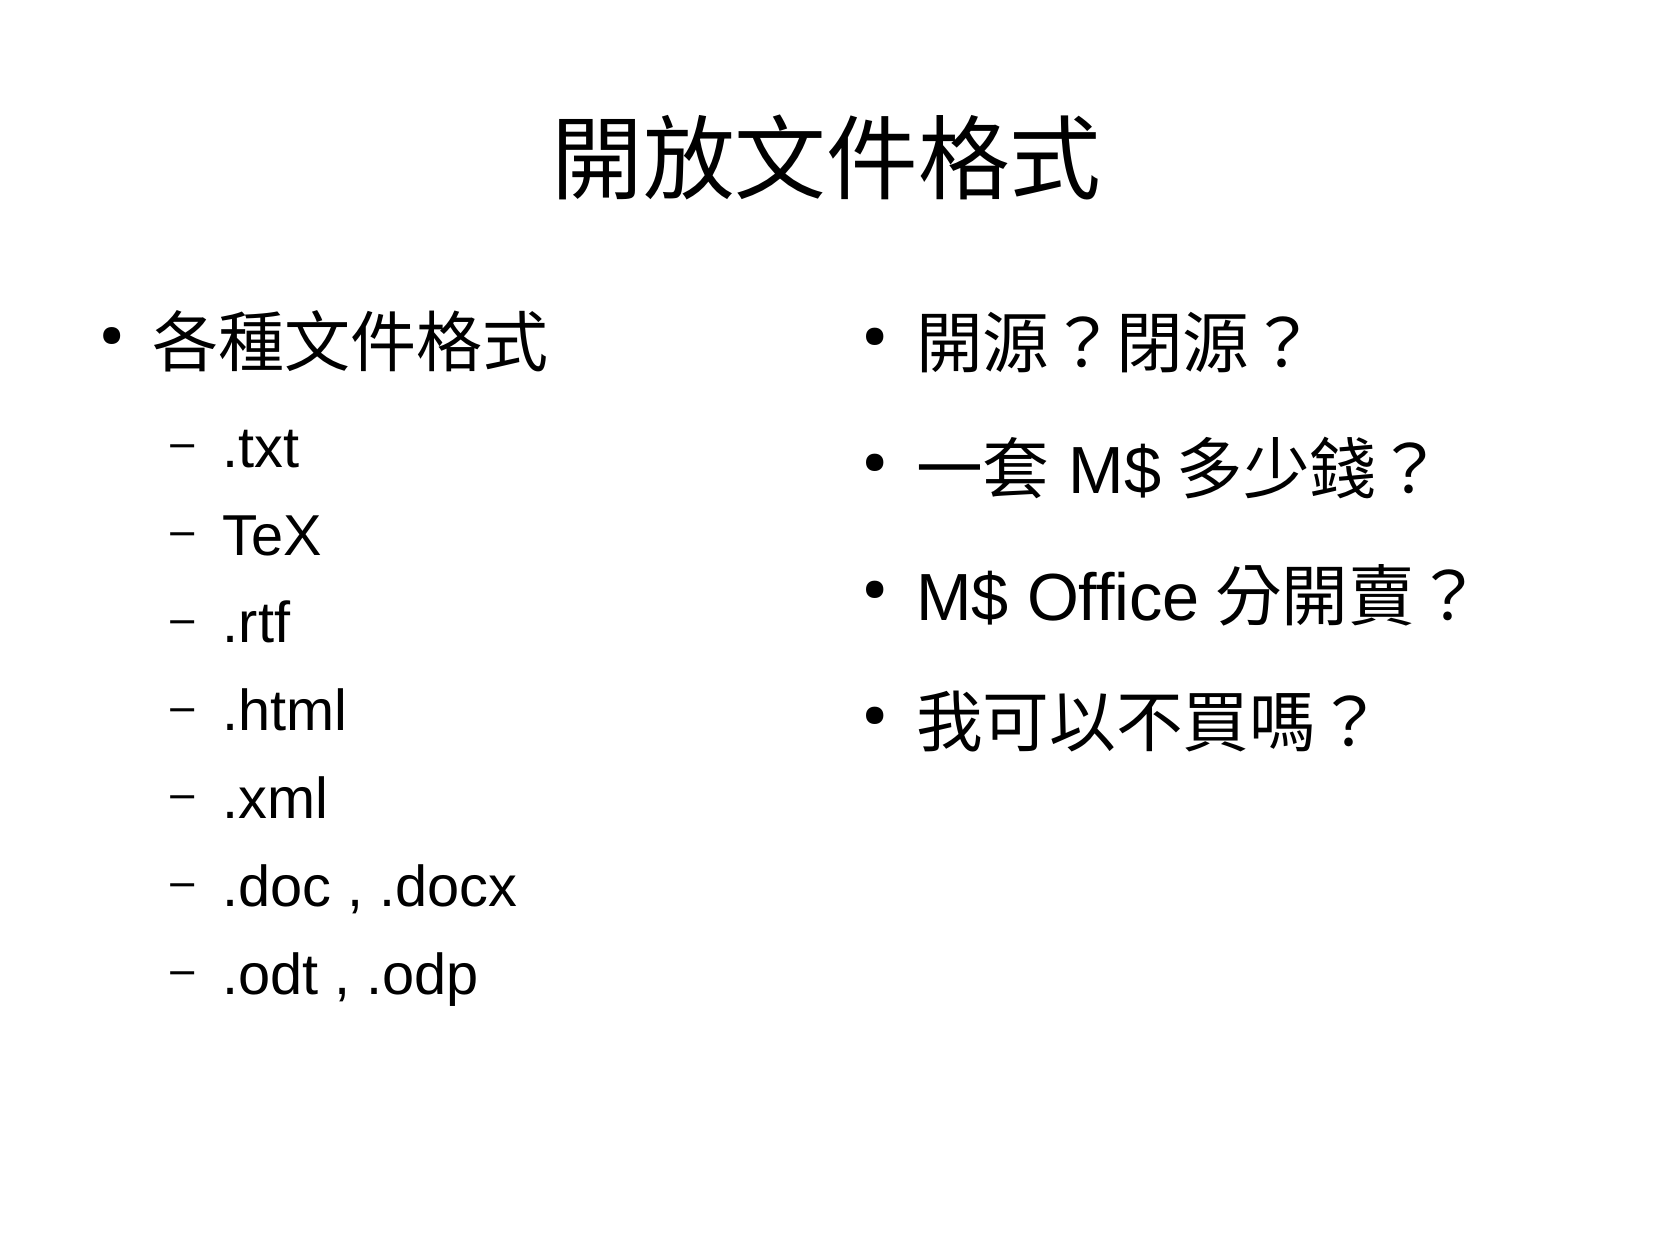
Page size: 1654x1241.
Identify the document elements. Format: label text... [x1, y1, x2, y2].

title 開放文件格式 [82, 49, 1571, 257]
list 開源？閉源？ 一套M$多少錢？ M$ Office分開賣？ 我可以不買嗎？ [845, 290, 1572, 1010]
list 各種文件格式 .txt TeX .rtf .html .xml .doc , .docx .odt , .odp [82, 290, 809, 1010]
